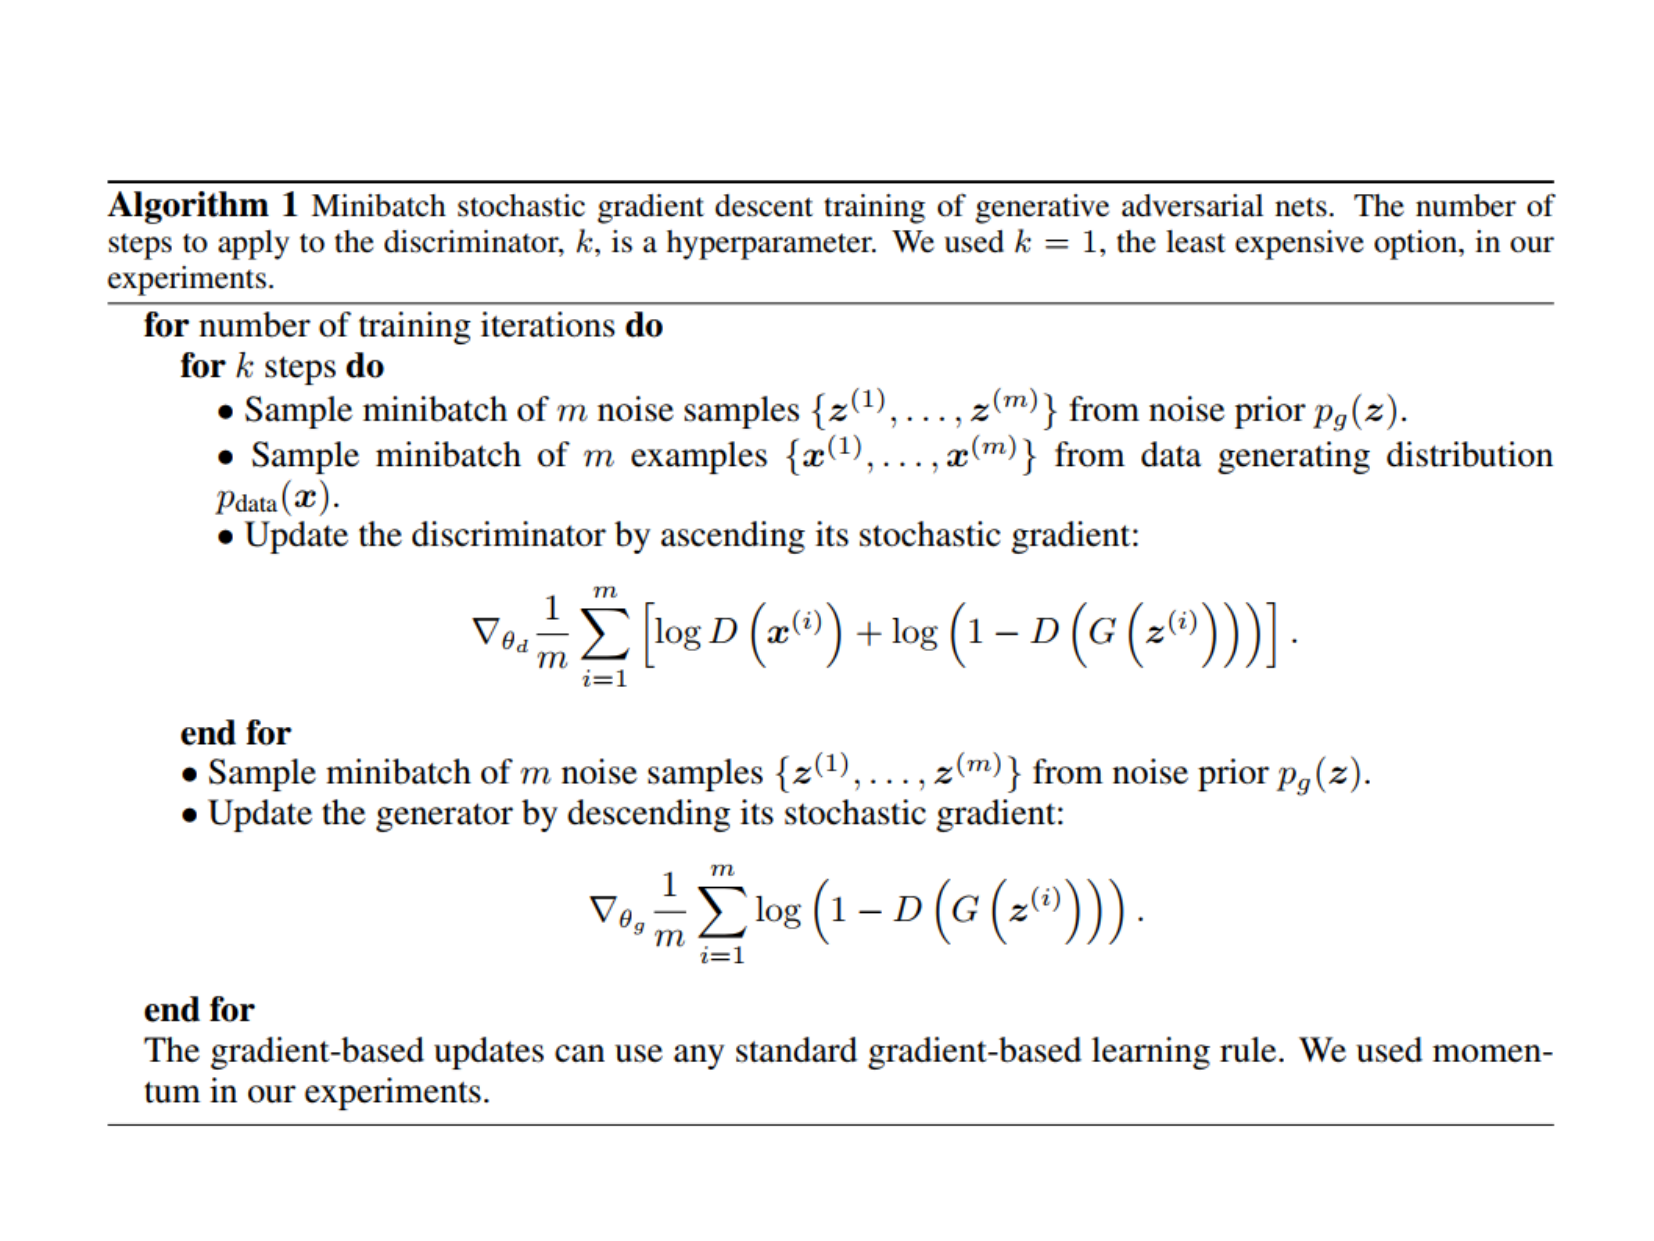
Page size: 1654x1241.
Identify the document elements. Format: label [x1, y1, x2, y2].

picture [89, 168, 1578, 1148]
